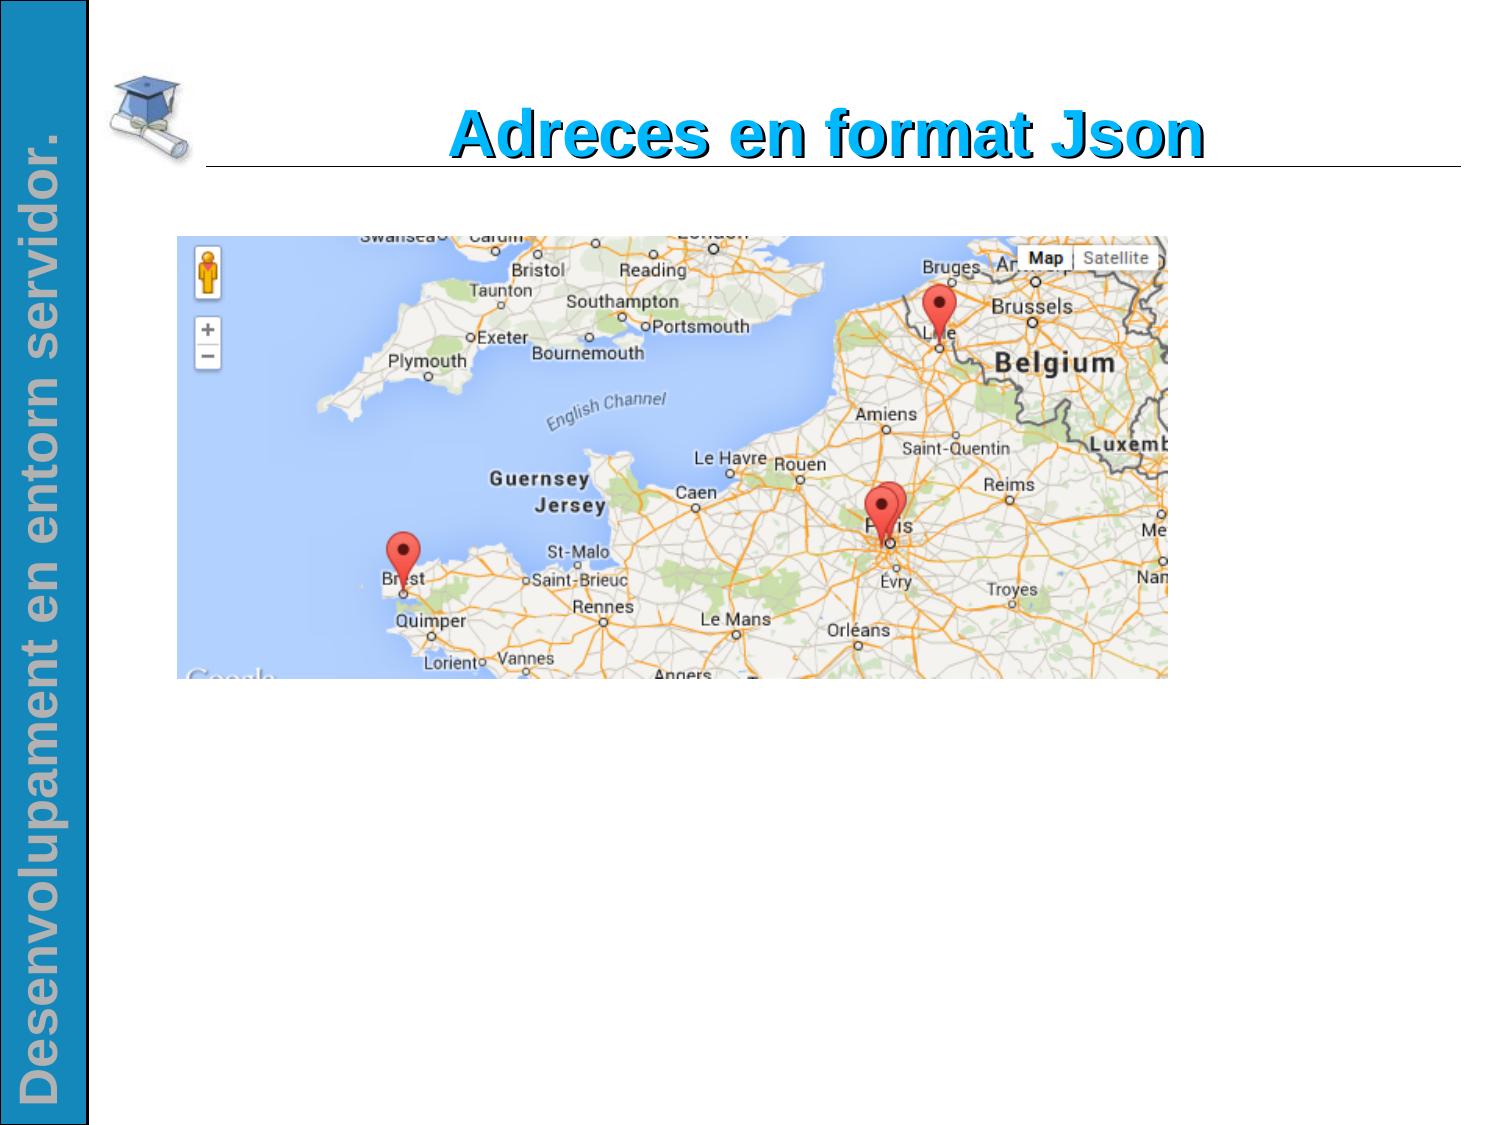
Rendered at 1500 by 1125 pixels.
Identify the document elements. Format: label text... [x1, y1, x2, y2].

picture [177, 236, 1168, 679]
title Adreces en format Json [206, 88, 1447, 178]
picture [93, 61, 206, 174]
